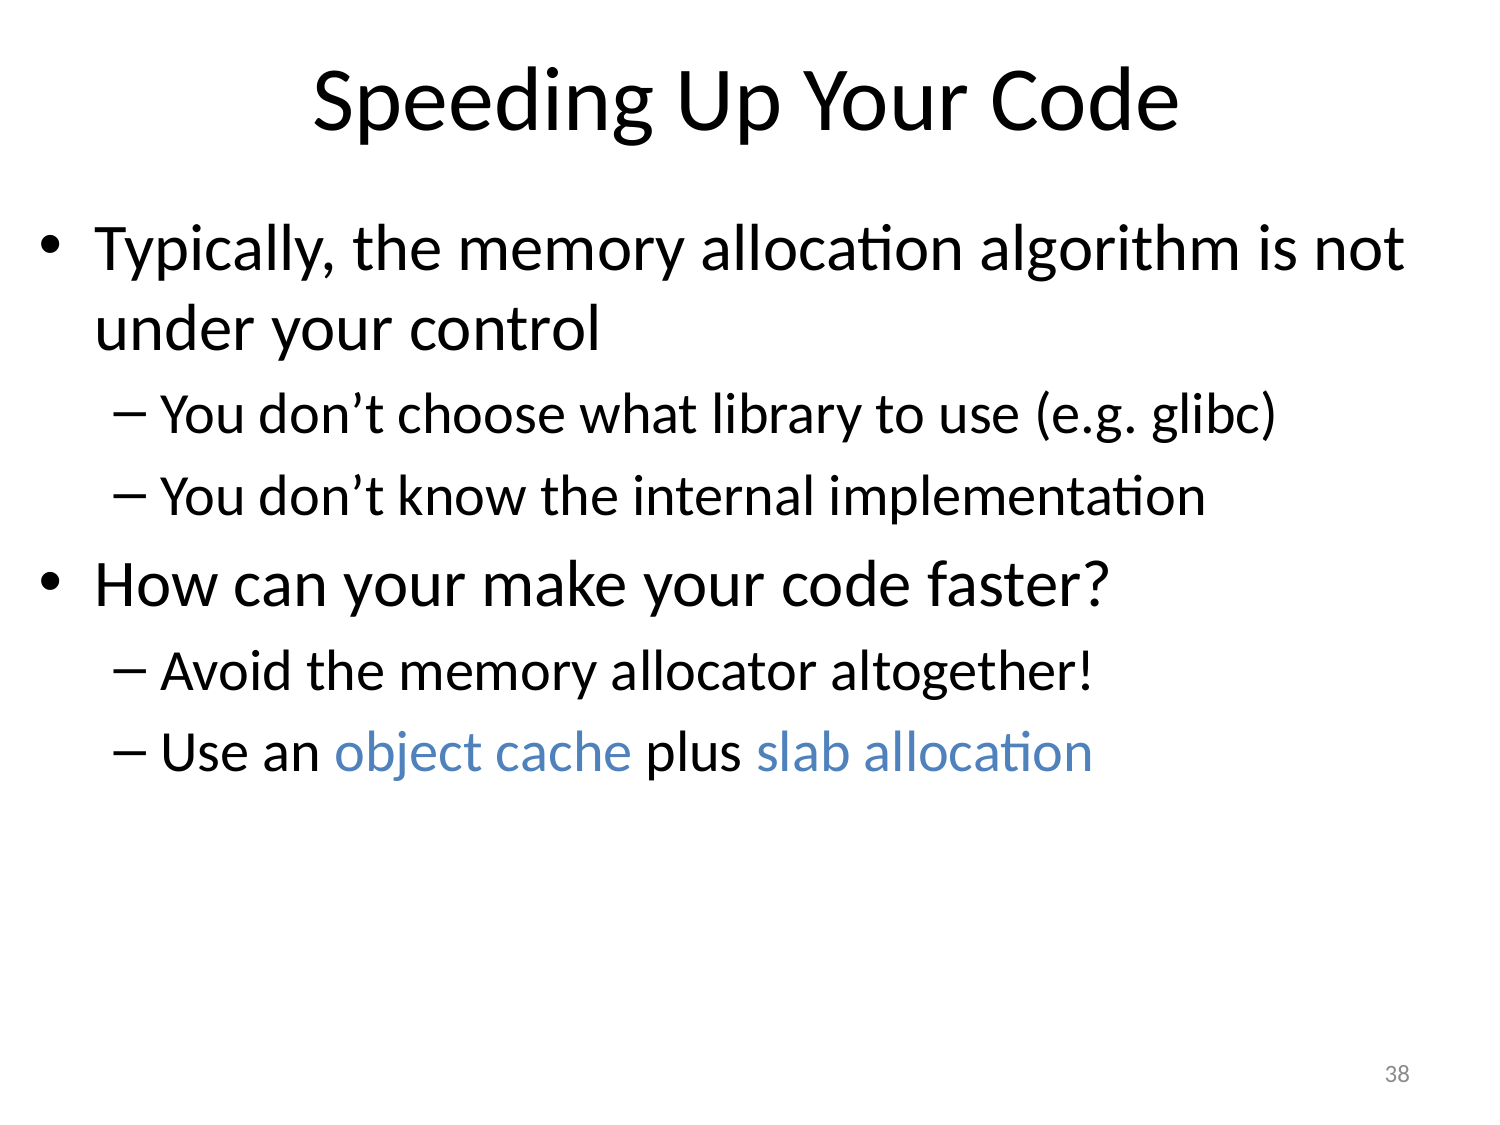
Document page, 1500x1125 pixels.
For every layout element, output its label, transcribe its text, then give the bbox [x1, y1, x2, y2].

title Speeding Up Your Code [7, 0, 1488, 188]
slide_number <number> [1074, 1042, 1425, 1103]
list Typically, the memory allocation algorithm is not under your control You don’t choose what library to use (e.g. glibc) You don’t know the internal implementation How can your make your code faster? Avoid the memory allocator altogether! Use an object cache plus slab allocation [23, 195, 1468, 1040]
